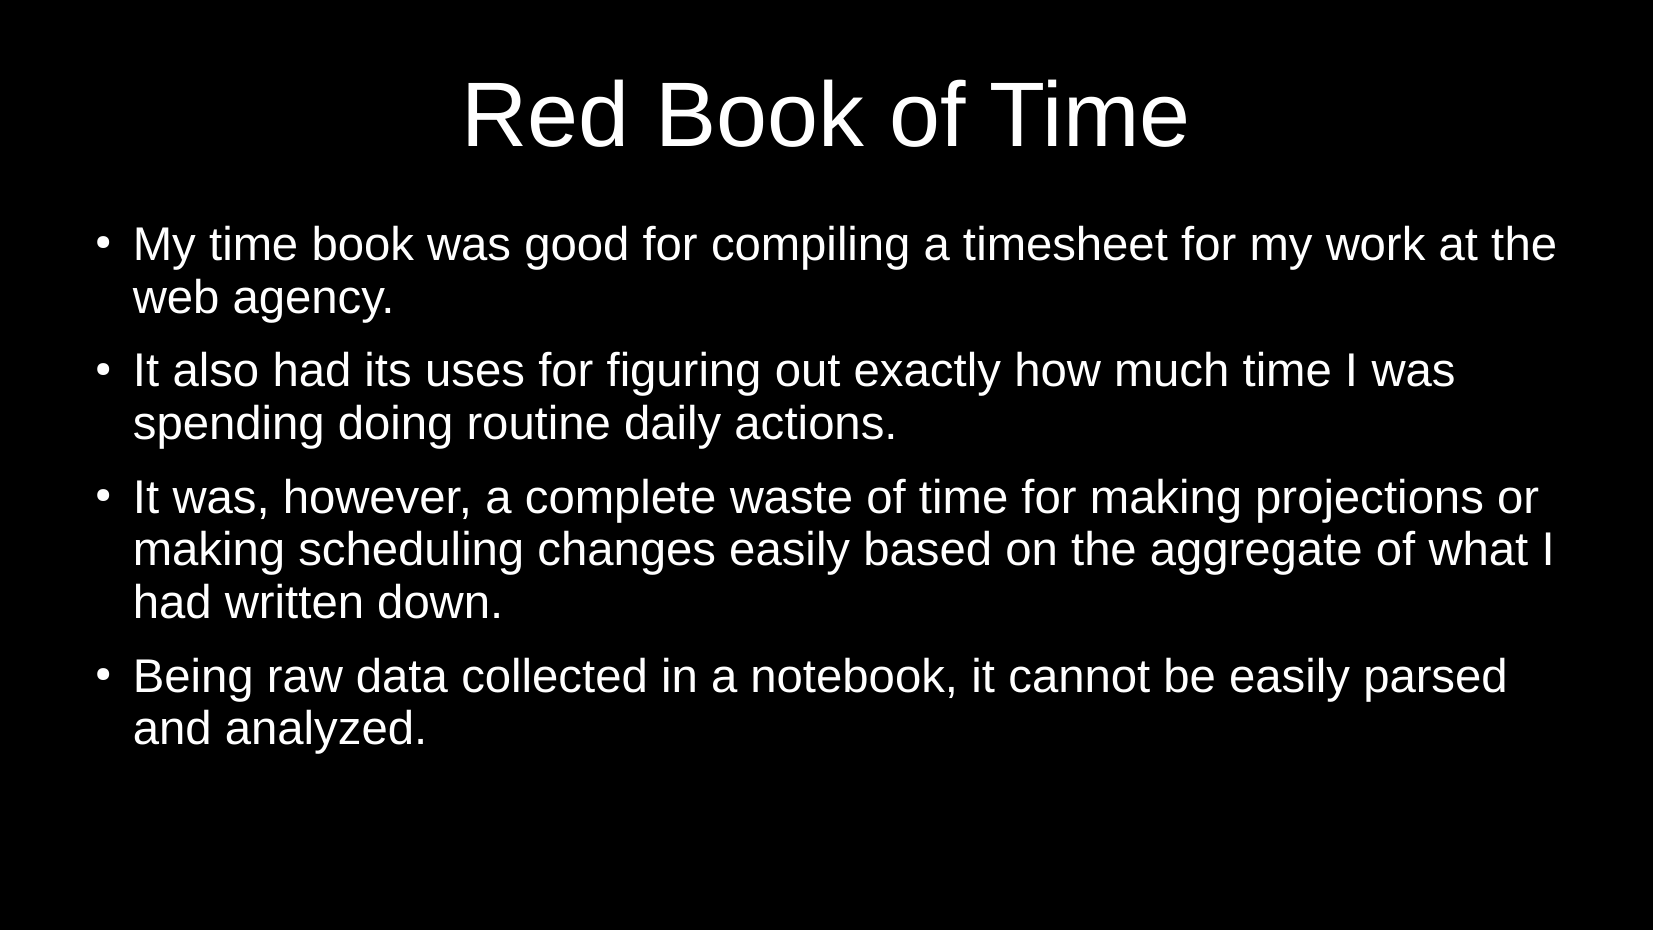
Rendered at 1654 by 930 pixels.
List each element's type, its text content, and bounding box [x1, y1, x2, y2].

title Red Book of Time [82, 37, 1571, 193]
list My time book was good for compiling a timesheet for my work at the web agency. It also had its uses for figuring out exactly how much time I was spending doing routine daily actions. It was, however, a complete waste of time for making projections or making scheduling changes easily based on the aggregate of what I had written down. Being raw data collected in a notebook, it cannot be easily parsed and analyzed. [82, 217, 1571, 757]
